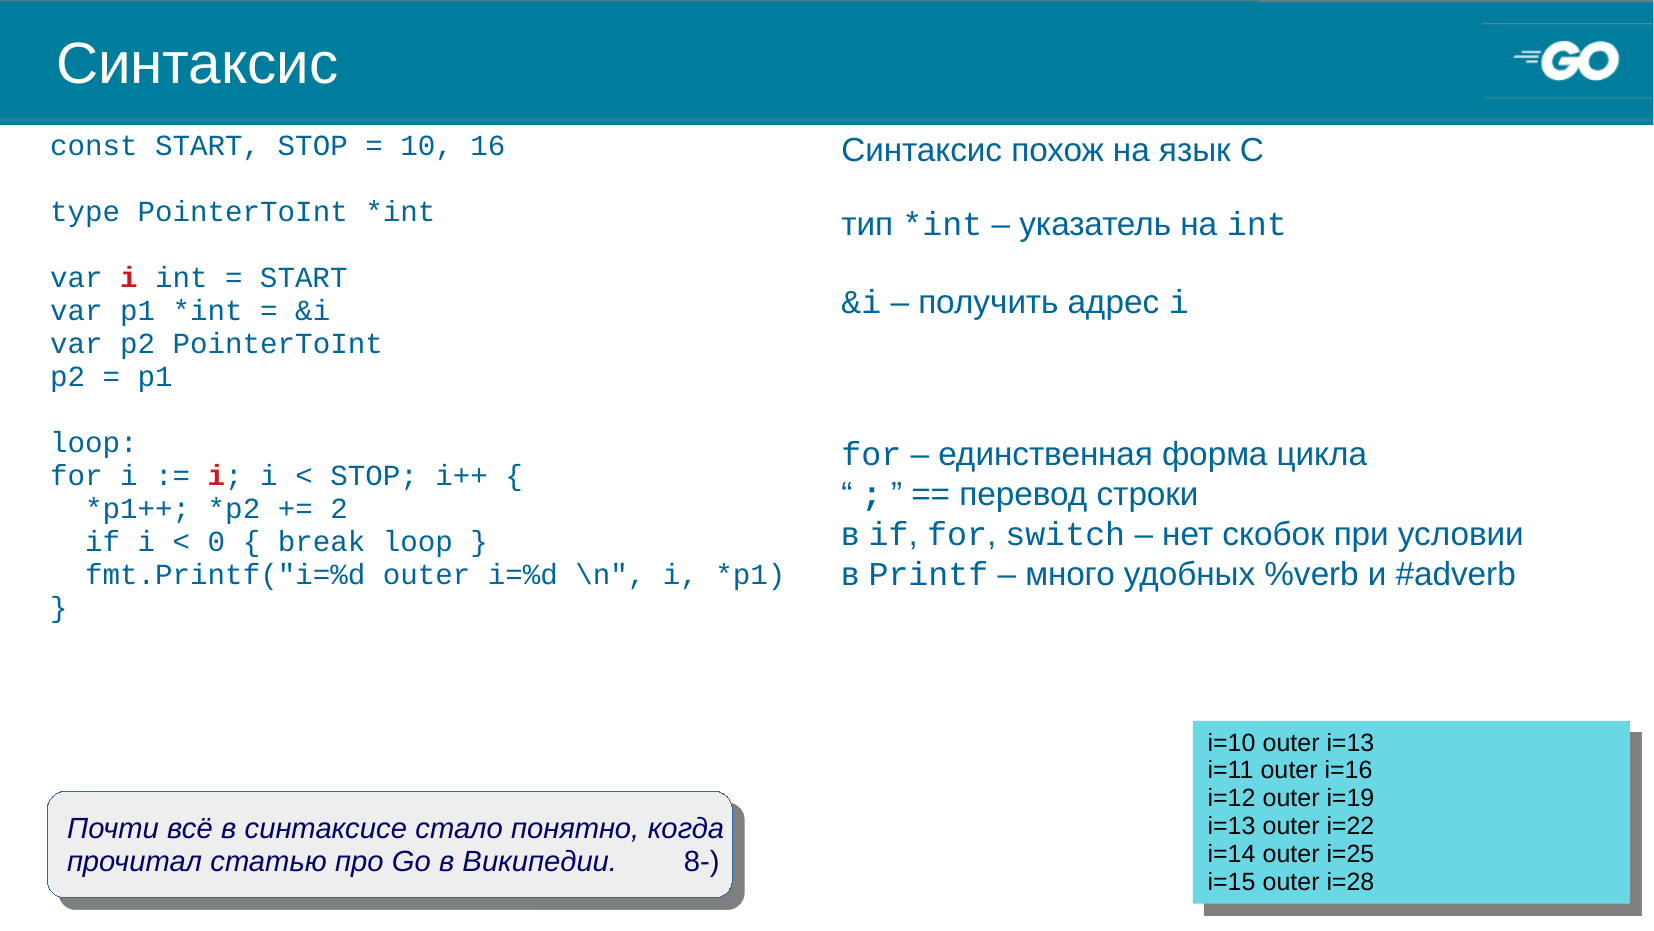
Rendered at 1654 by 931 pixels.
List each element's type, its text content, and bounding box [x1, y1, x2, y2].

text_box Синтаксис [41, 23, 1495, 104]
picture [1542, 41, 1619, 81]
text_box Почти всё в синтаксисе стало понятно, когда прочитал статью про Go в Википедии. 8-) [47, 791, 733, 898]
text_box const START, STOP = 10, 16 type PointerToInt *int var i int = START var p1 *int = &i var p2 PointerToInt p2 = p1 loop: for i := i; i < STOP; i++ { *p1++; *p2 += 2 if i < 0 { break loop } fmt.Printf("i=%d outer i=%d \n", i, *p1) } [35, 124, 815, 898]
text_box Синтаксис похож на язык C тип *int – указатель на int &i – получить адрес i for – единственная форма цикла “ ; ” == перевод строки в if, for, switch – нет скобок при условии в Printf – много удобных %verb и #adverb [826, 124, 1619, 898]
text_box i=10 outer i=13 i=11 outer i=16 i=12 outer i=19 i=13 outer i=22 i=14 outer i=25 i=15 outer i=28 [1192, 720, 1630, 904]
